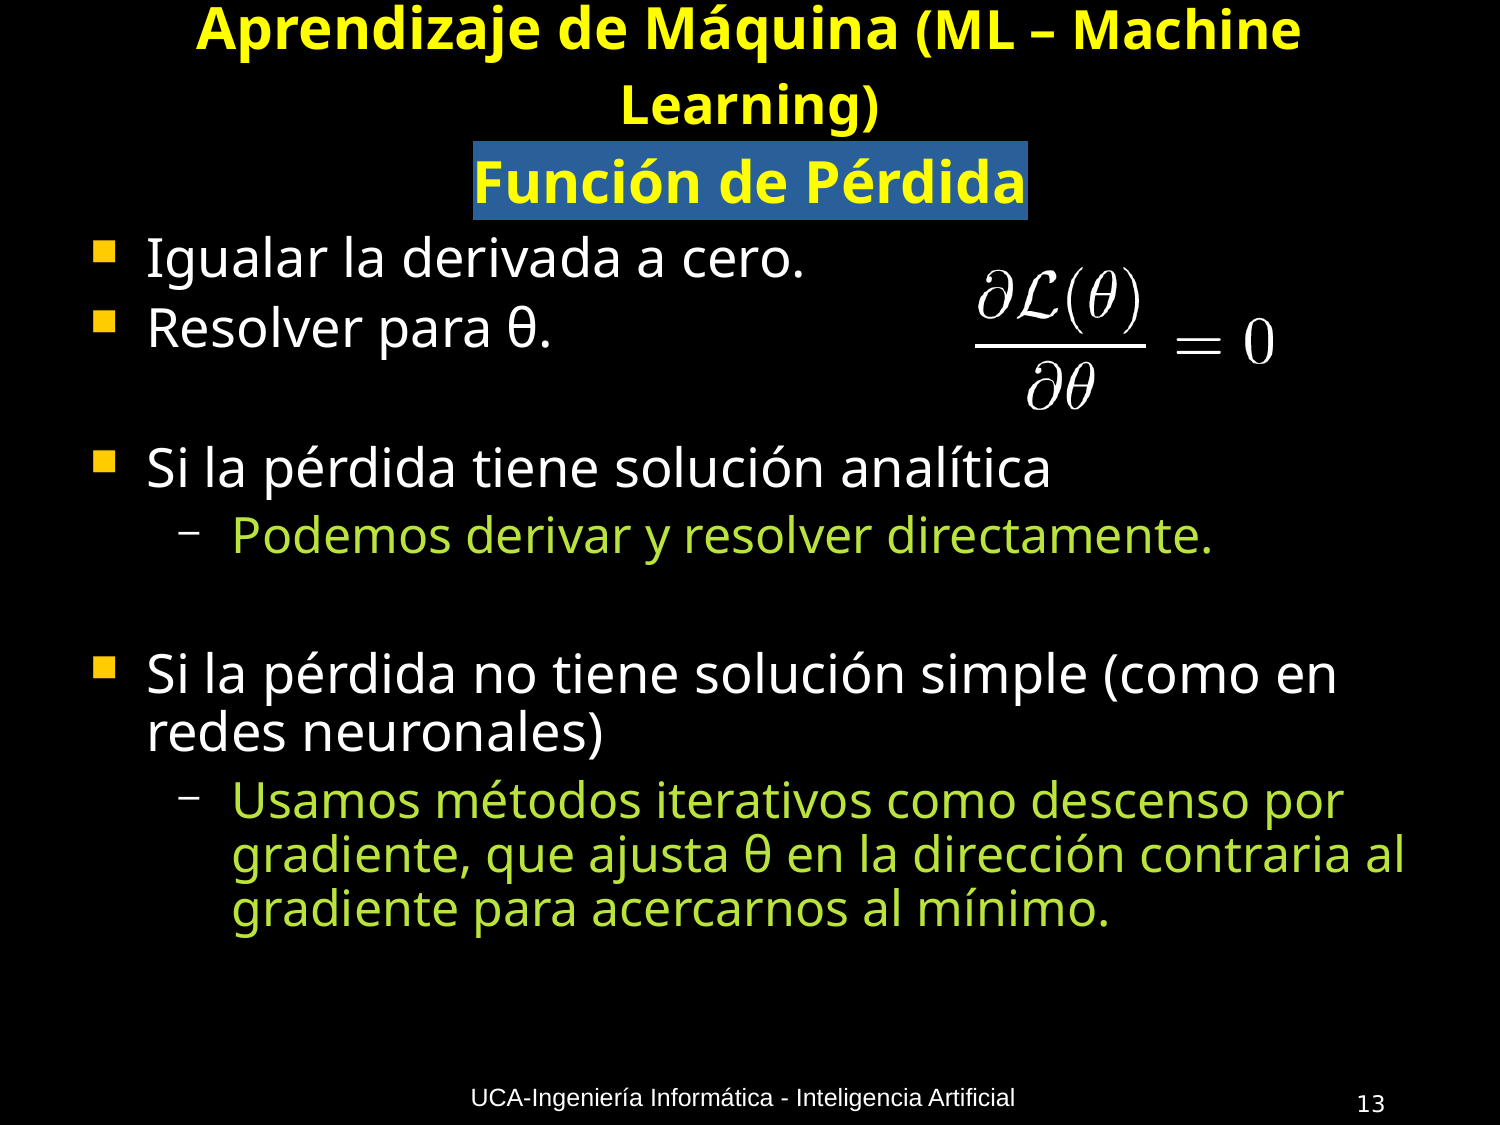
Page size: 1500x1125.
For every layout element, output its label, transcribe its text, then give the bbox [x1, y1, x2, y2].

text_box Igualar la derivada a cero. Resolver para θ. Si la pérdida tiene solución analítica Podemos derivar y resolver directamente. Si la pérdida no tiene solución simple (como en redes neuronales) Usamos métodos iterativos como descenso por gradiente, que ajusta θ en la dirección contraria al gradiente para acercarnos al mínimo. [75, 222, 1426, 1041]
title Aprendizaje de Máquina (ML – Machine Learning) Función de Pérdida [75, 45, 1425, 162]
picture [975, 262, 1277, 410]
